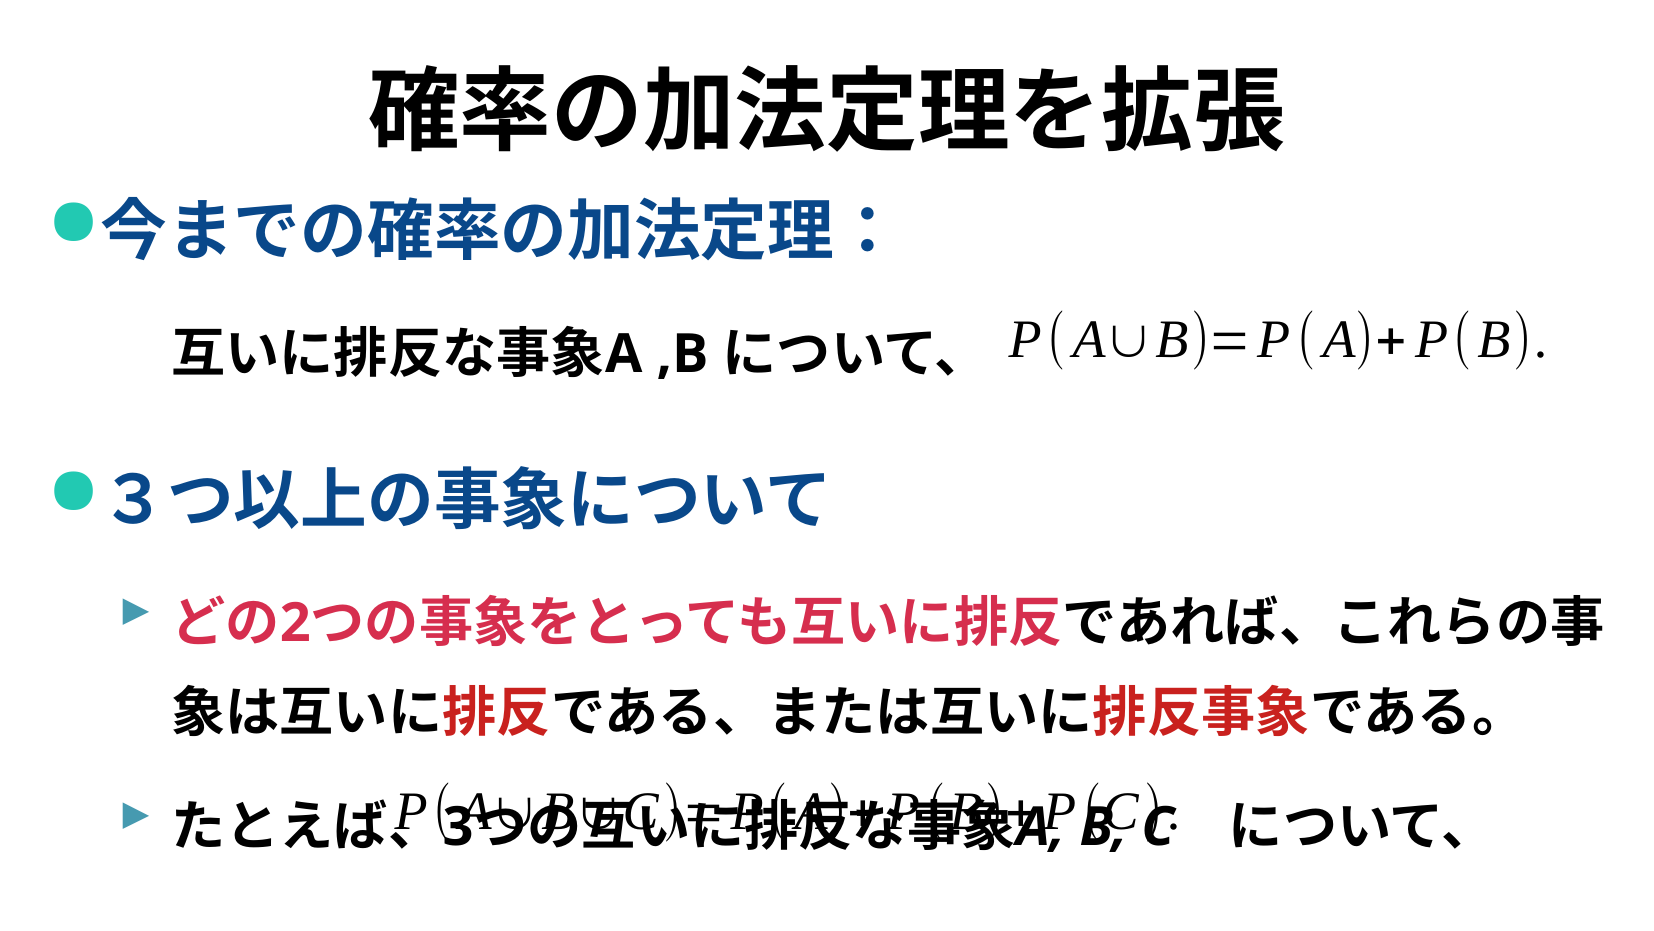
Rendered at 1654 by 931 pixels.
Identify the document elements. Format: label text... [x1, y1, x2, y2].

chart [389, 779, 1182, 845]
list 今までの確率の加法定理： 互いに排反な事象A ,B について、 ３つ以上の事象について どの2つの事象をとっても互いに排反であれば、これらの事象は互いに排反である、または互いに排反事象である。 たとえば、3つの互いに排反な事象A, B, C について、 [29, 177, 1625, 916]
chart [1003, 307, 1550, 373]
title 確率の加法定理を拡張 [29, 29, 1625, 177]
